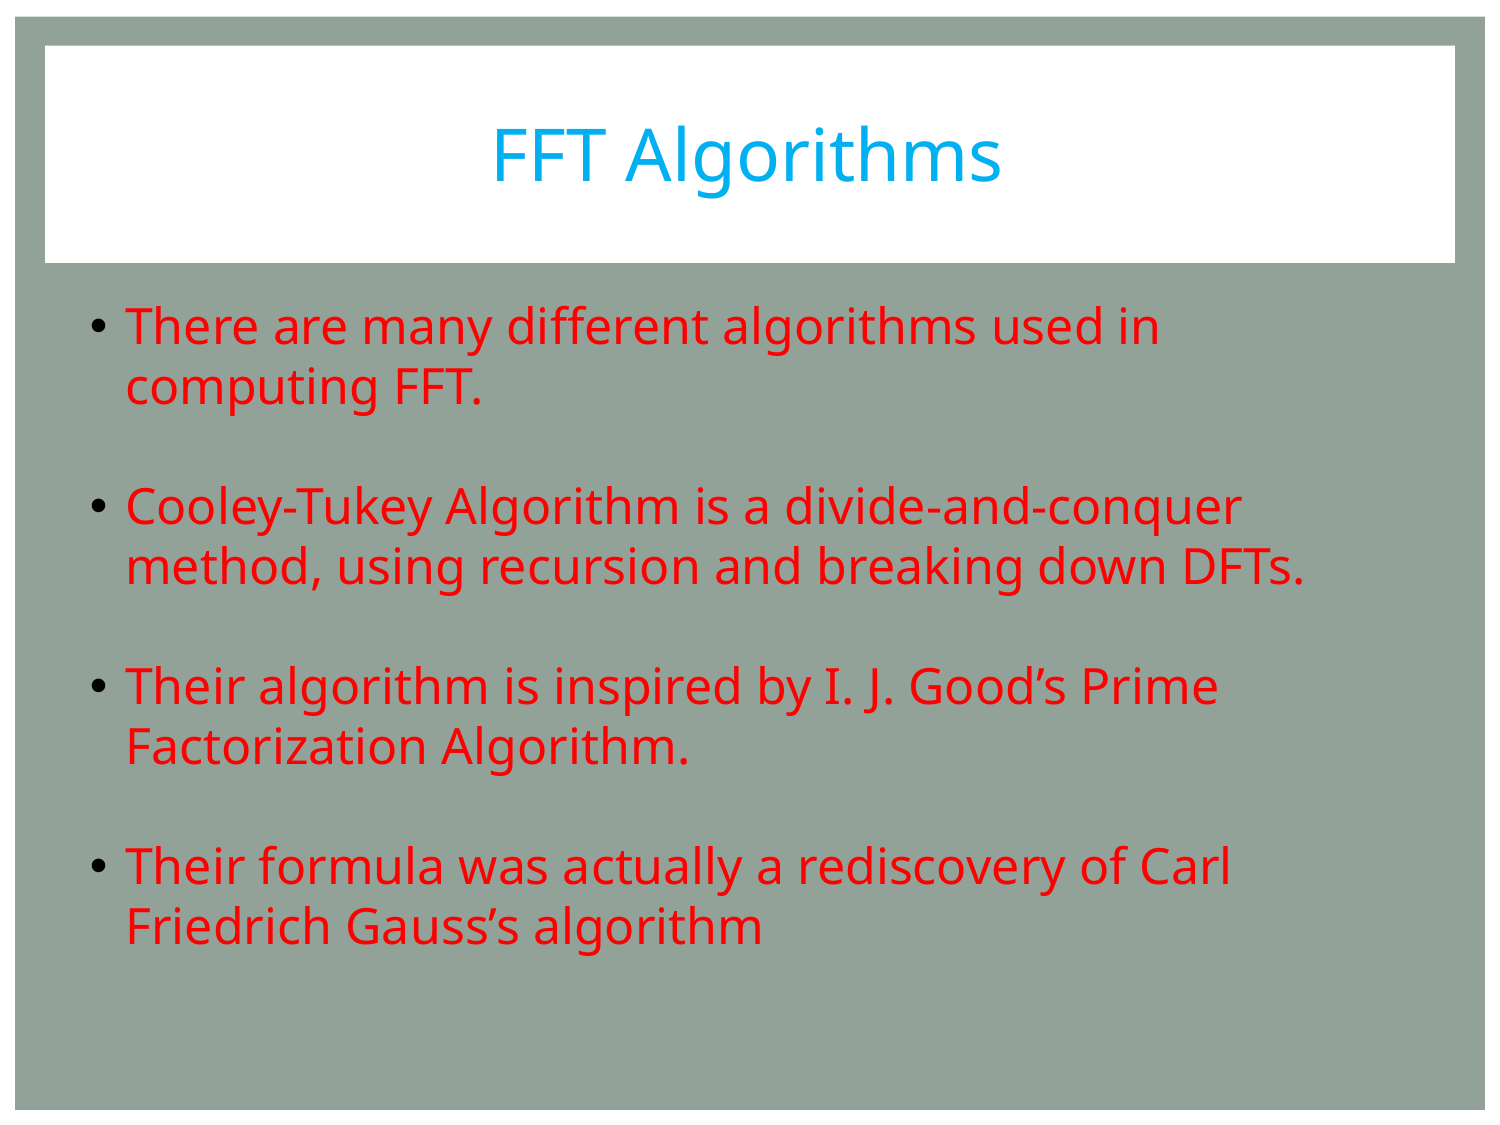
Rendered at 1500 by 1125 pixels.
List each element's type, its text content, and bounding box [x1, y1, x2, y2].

text_box There are many different algorithms used in computing FFT. Cooley-Tukey Algorithm is a divide-and-conquer method, using recursion and breaking down DFTs. Their algorithm is inspired by I. J. Good’s Prime Factorization Algorithm. Their formula was actually a rediscovery of Carl Friedrich Gauss’s algorithm [75, 287, 1425, 1005]
text_box FFT Algorithms [69, 66, 1425, 238]
